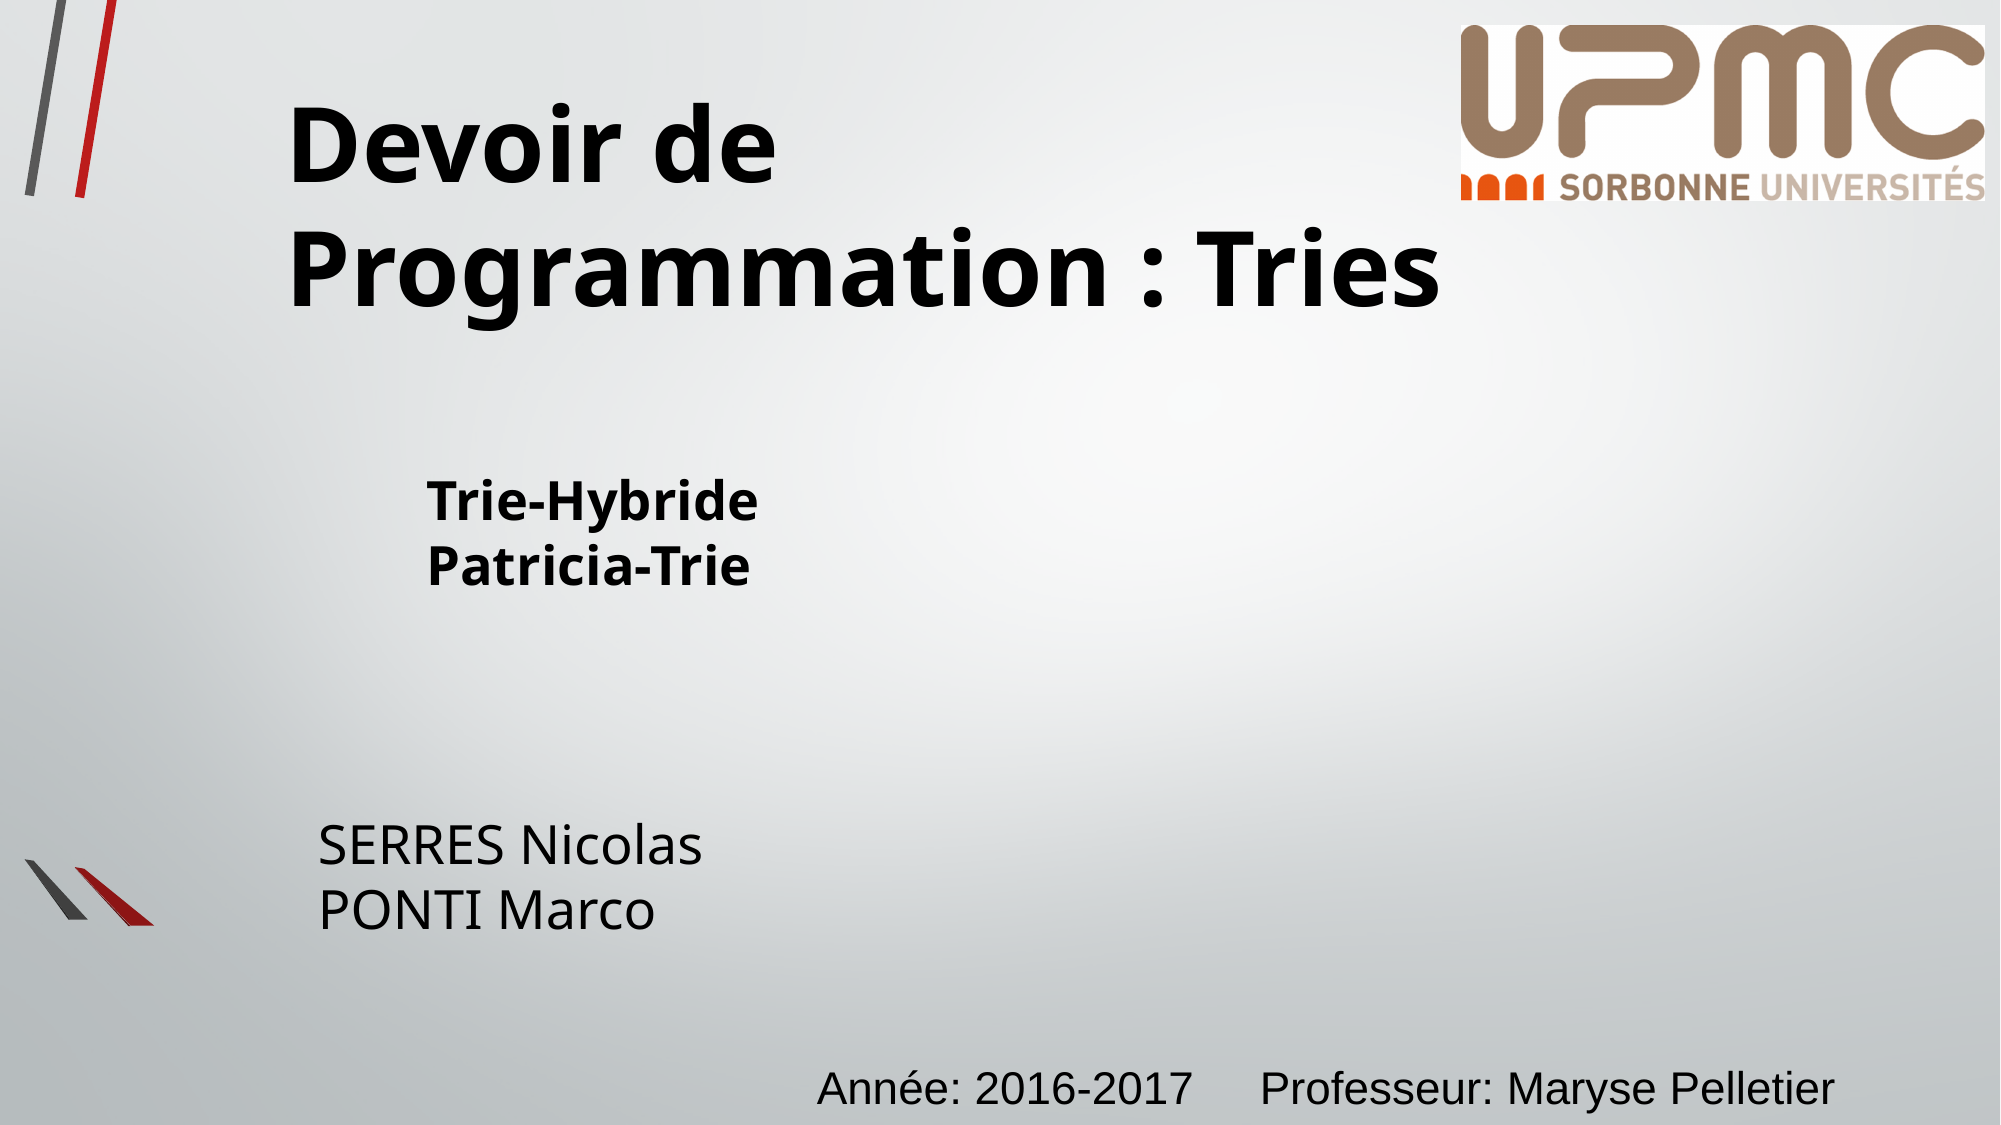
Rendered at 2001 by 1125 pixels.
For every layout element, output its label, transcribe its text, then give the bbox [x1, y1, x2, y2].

text_box Année: 2016-2017 Professeur: Maryse Pelletier [801, 1051, 2001, 1125]
title Devoir de Programmation : Tries [269, 59, 1465, 347]
list Trie-Hybride Patricia-Trie [364, 460, 1123, 603]
picture [0, 0, 2001, 1125]
list SERRES Nicolas PONTI Marco [256, 767, 1900, 983]
